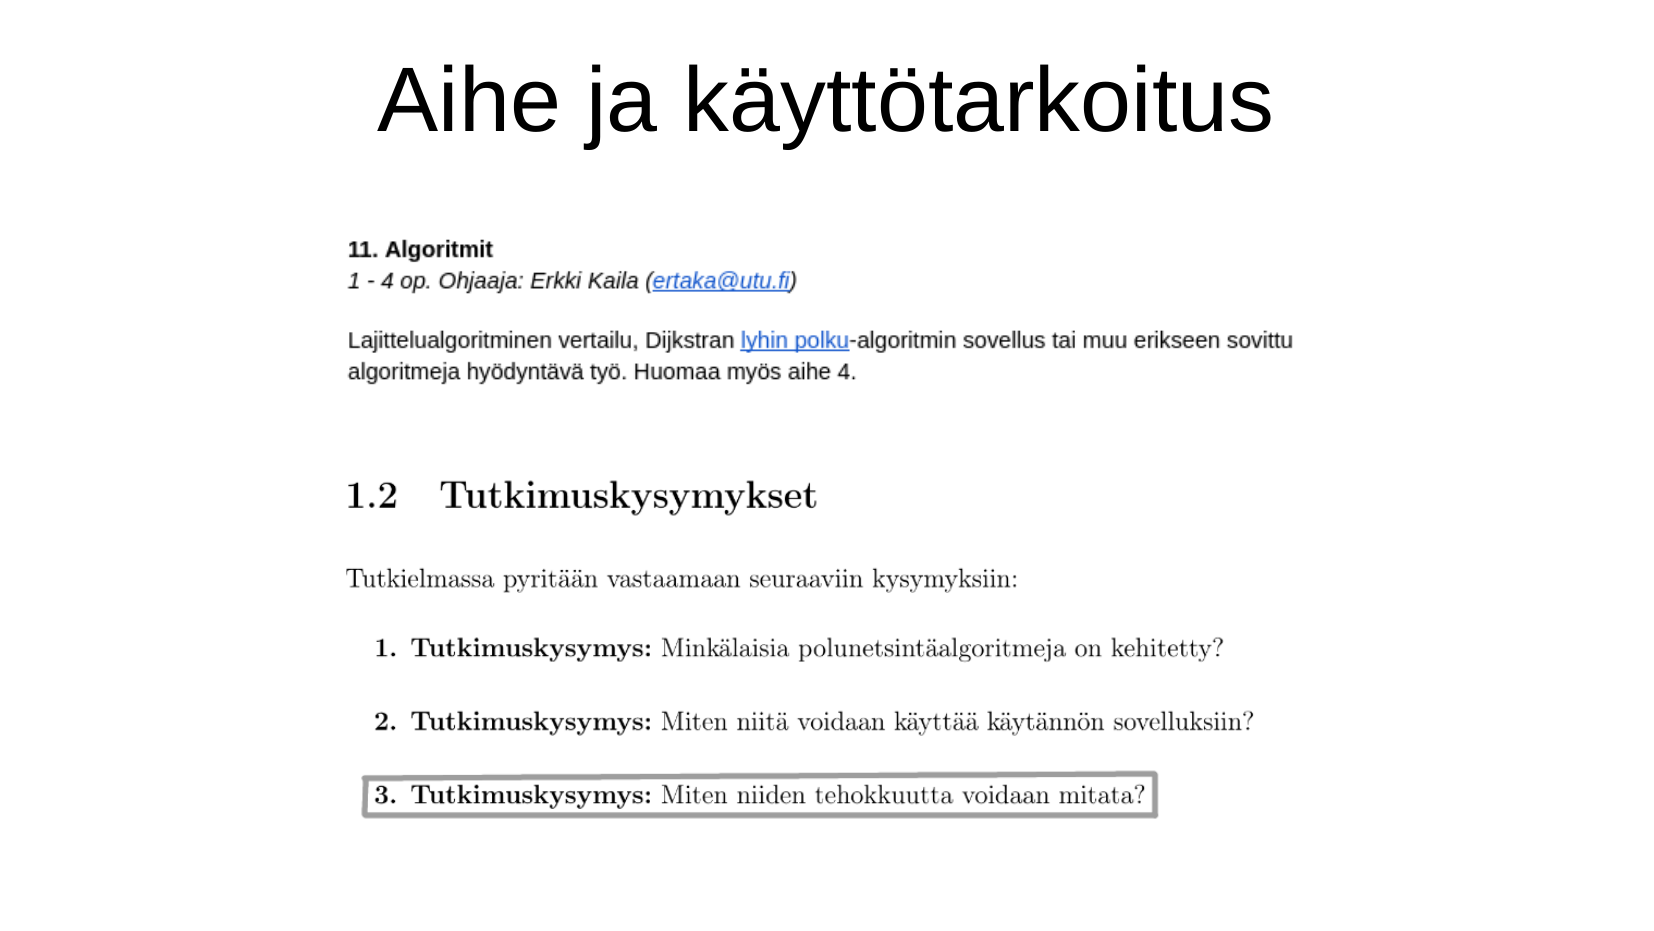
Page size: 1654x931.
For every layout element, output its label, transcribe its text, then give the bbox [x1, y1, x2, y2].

picture [307, 425, 1326, 884]
title Aihe ja käyttötarkoitus [82, 21, 1571, 178]
picture [273, 165, 1347, 414]
